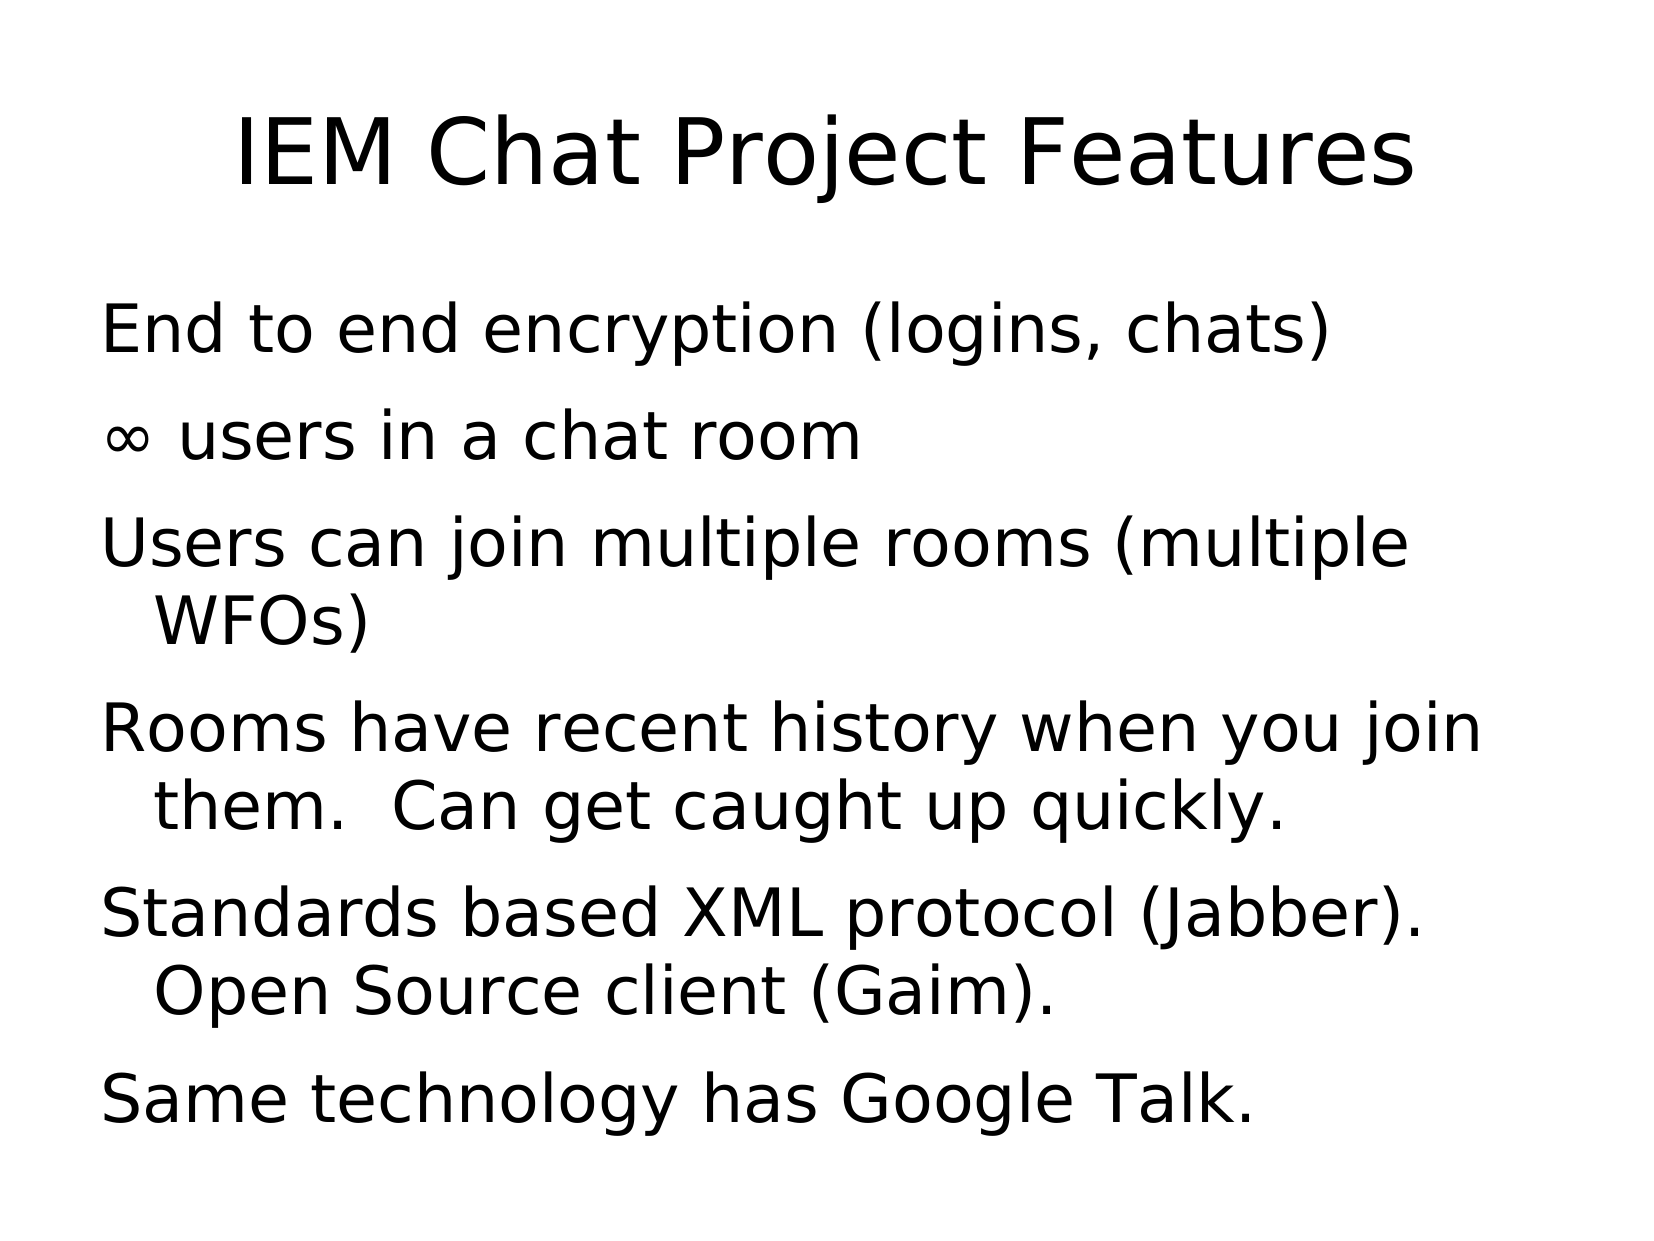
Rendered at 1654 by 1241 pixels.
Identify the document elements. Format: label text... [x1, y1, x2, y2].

title IEM Chat Project Features [82, 49, 1571, 257]
list End to end encryption (logins, chats) ∞ users in a chat room Users can join multiple rooms (multiple WFOs) Rooms have recent history when you join them. Can get caught up quickly. Standards based XML protocol (Jabber). Open Source client (Gaim). Same technology has Google Talk. [82, 290, 1571, 1138]
